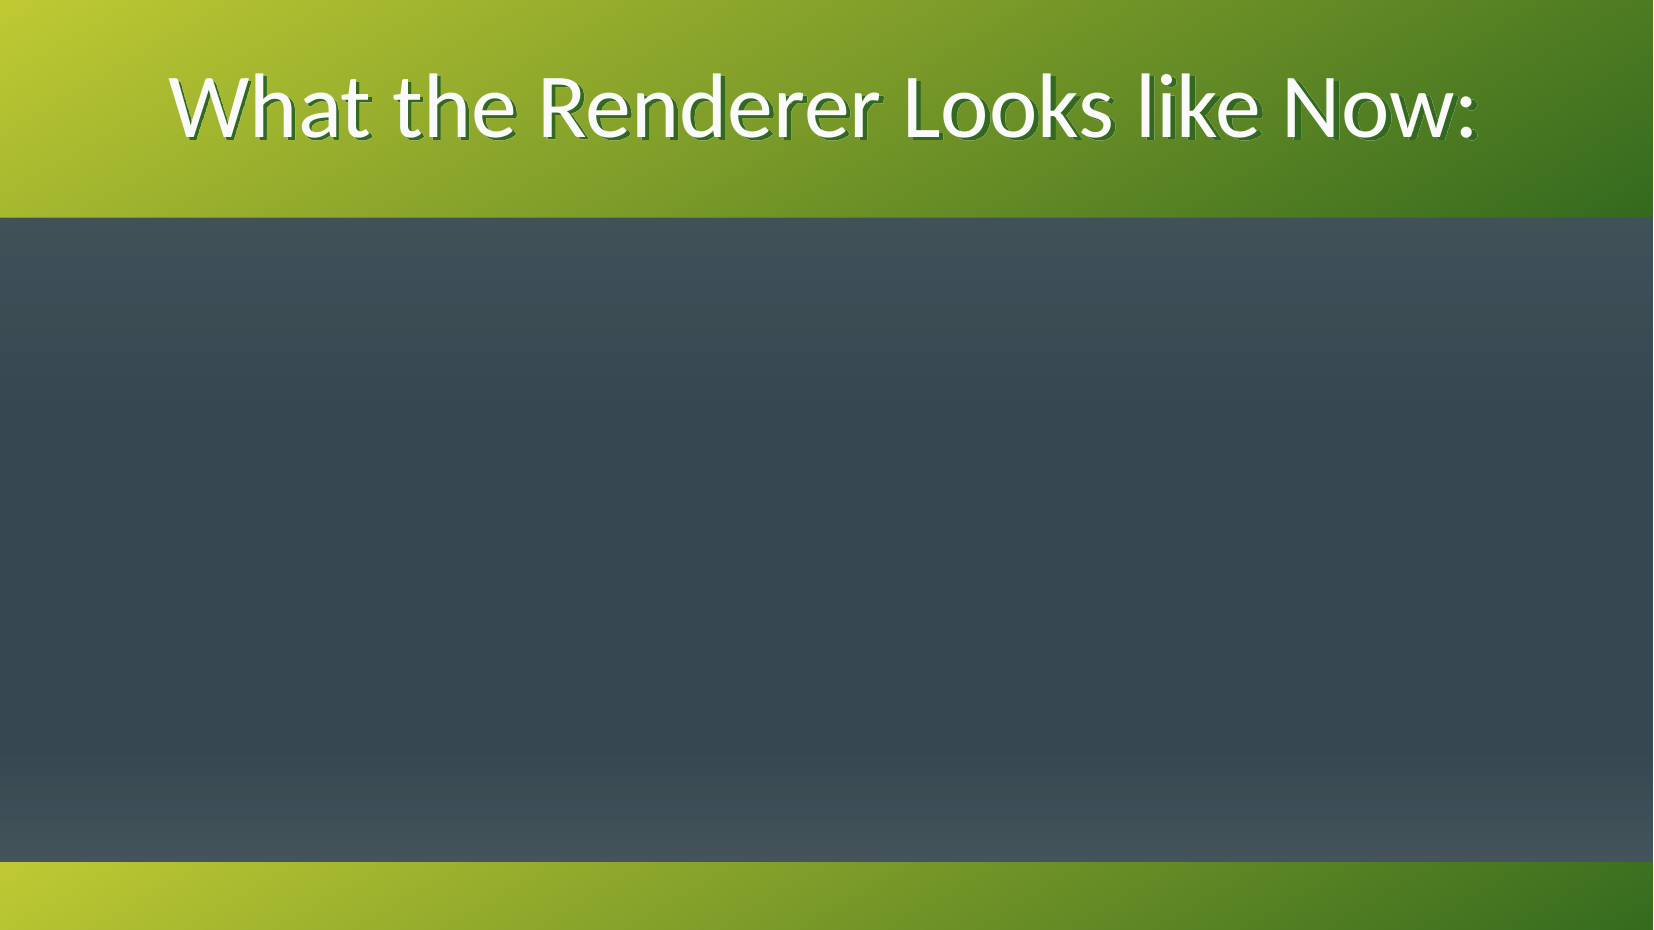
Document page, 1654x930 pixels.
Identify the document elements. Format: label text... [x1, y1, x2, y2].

title What the Renderer Looks like Now: [74, 37, 1575, 193]
